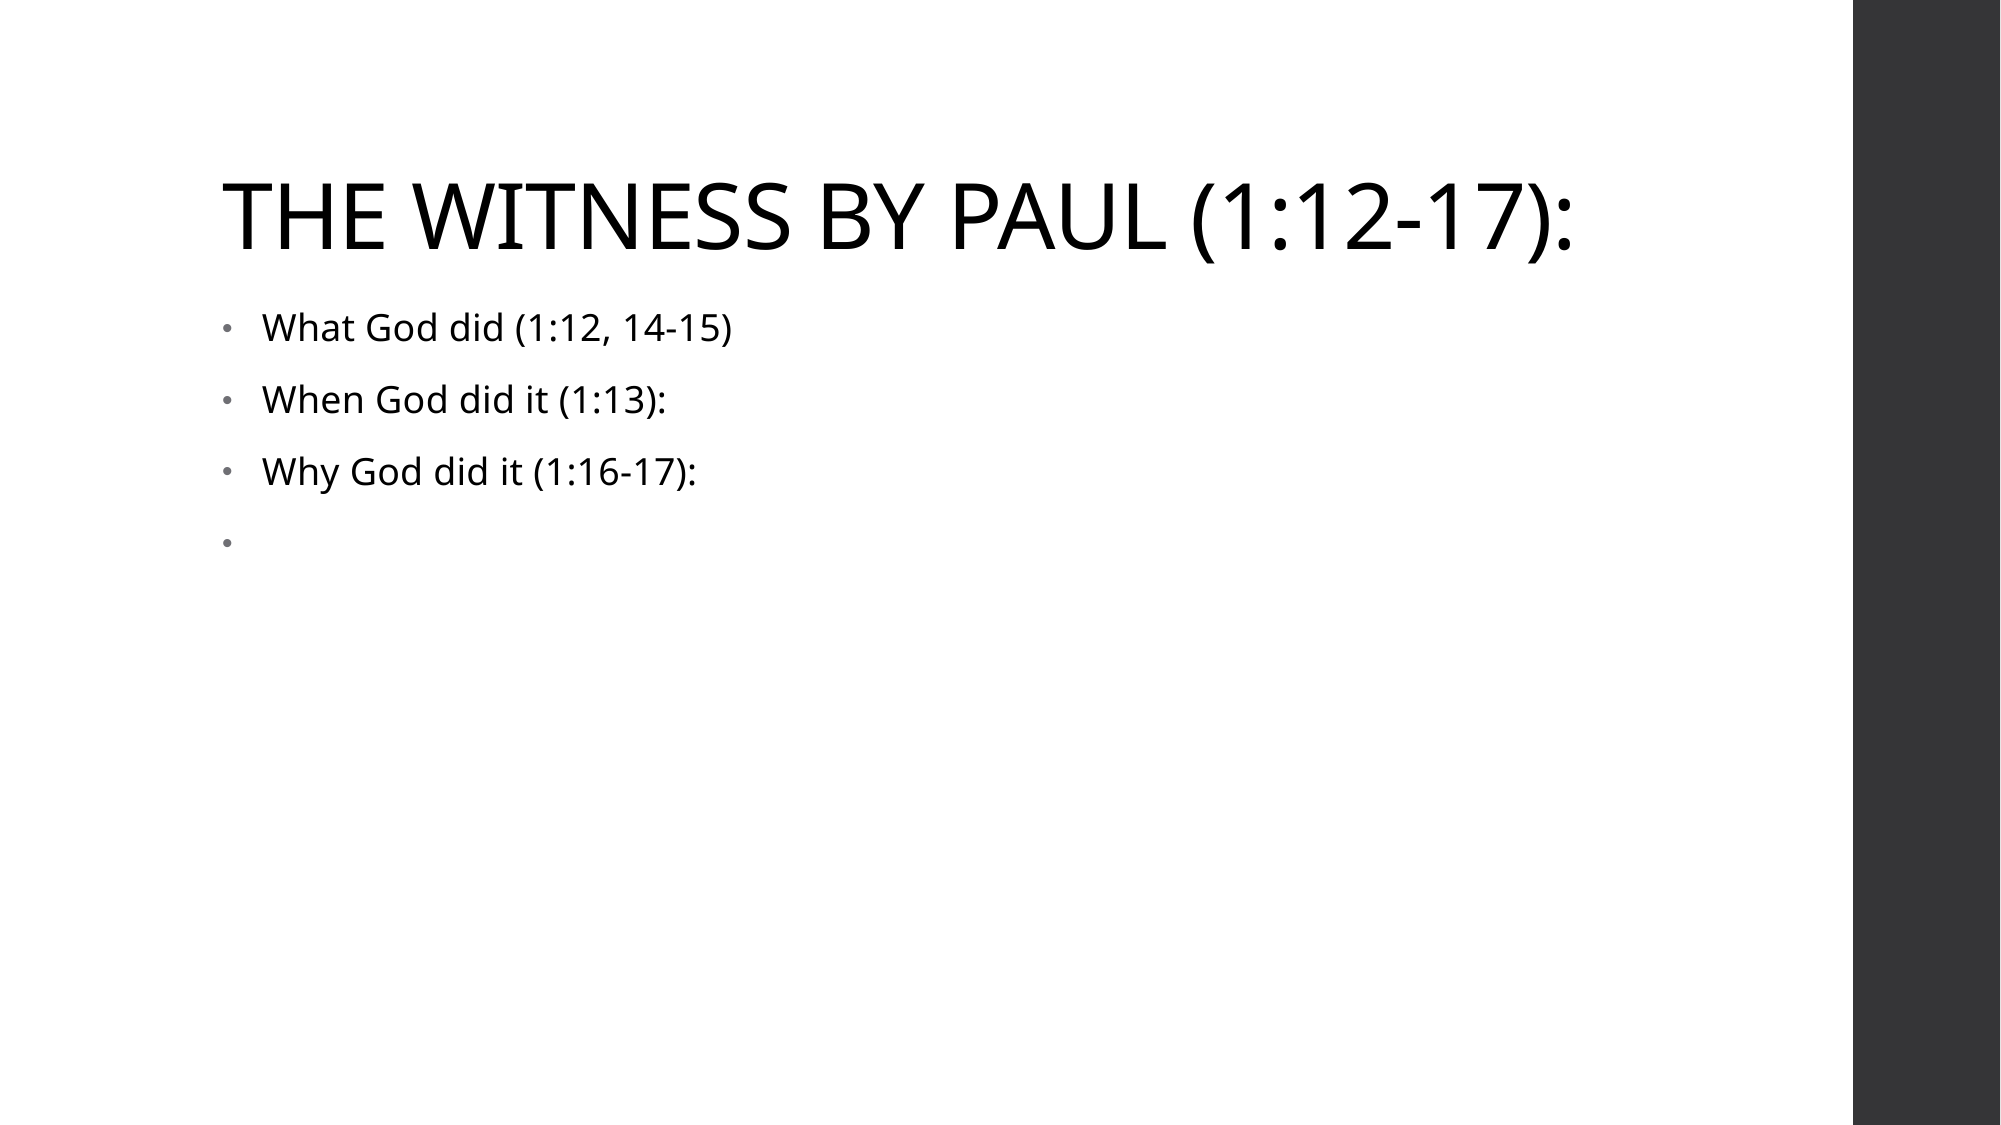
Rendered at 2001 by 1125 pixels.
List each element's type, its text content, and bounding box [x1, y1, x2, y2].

list What God did (1:12, 14-15) When God did it (1:13): Why God did it (1:16-17): [206, 299, 1617, 1014]
title THE WITNESS BY PAUL (1:12-17): [206, 60, 1797, 278]
